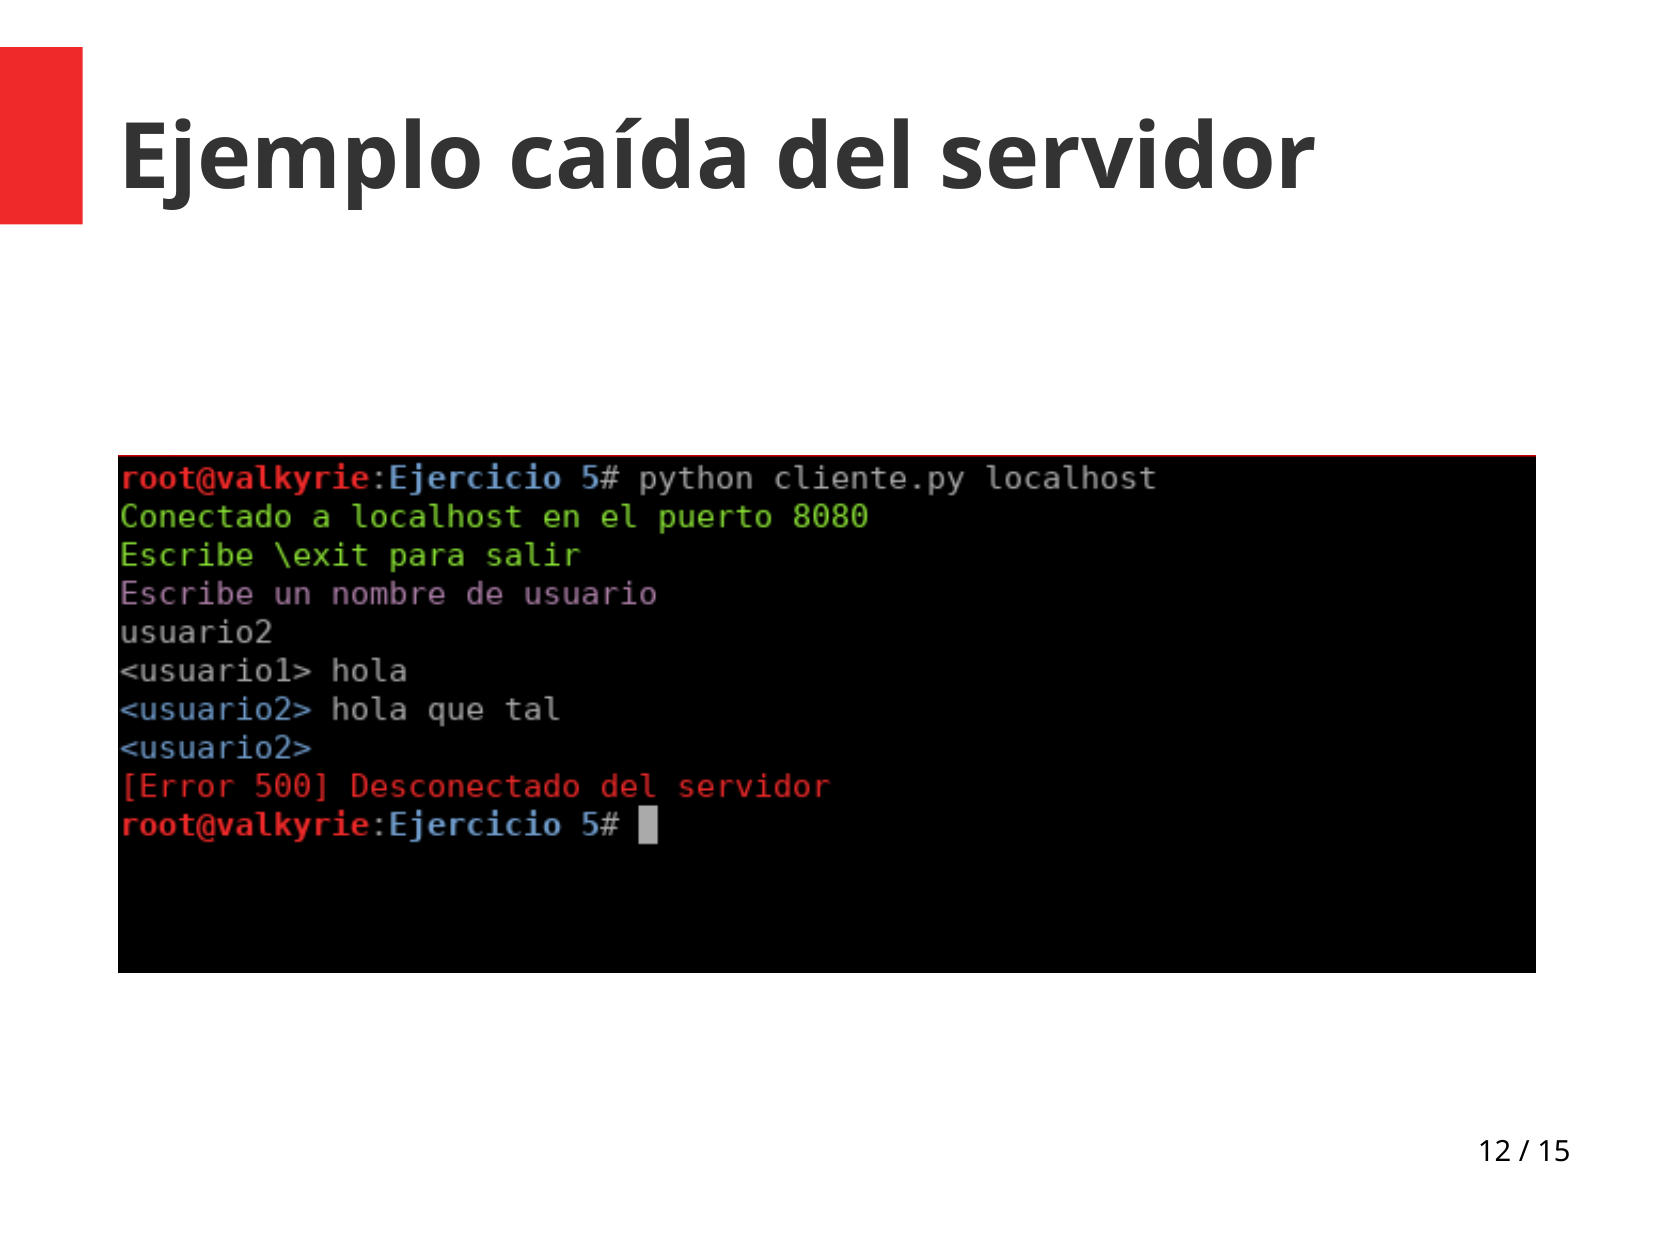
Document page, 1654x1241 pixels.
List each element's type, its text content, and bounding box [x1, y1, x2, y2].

title Ejemplo caída del servidor [118, 49, 1571, 257]
picture [118, 455, 1536, 973]
